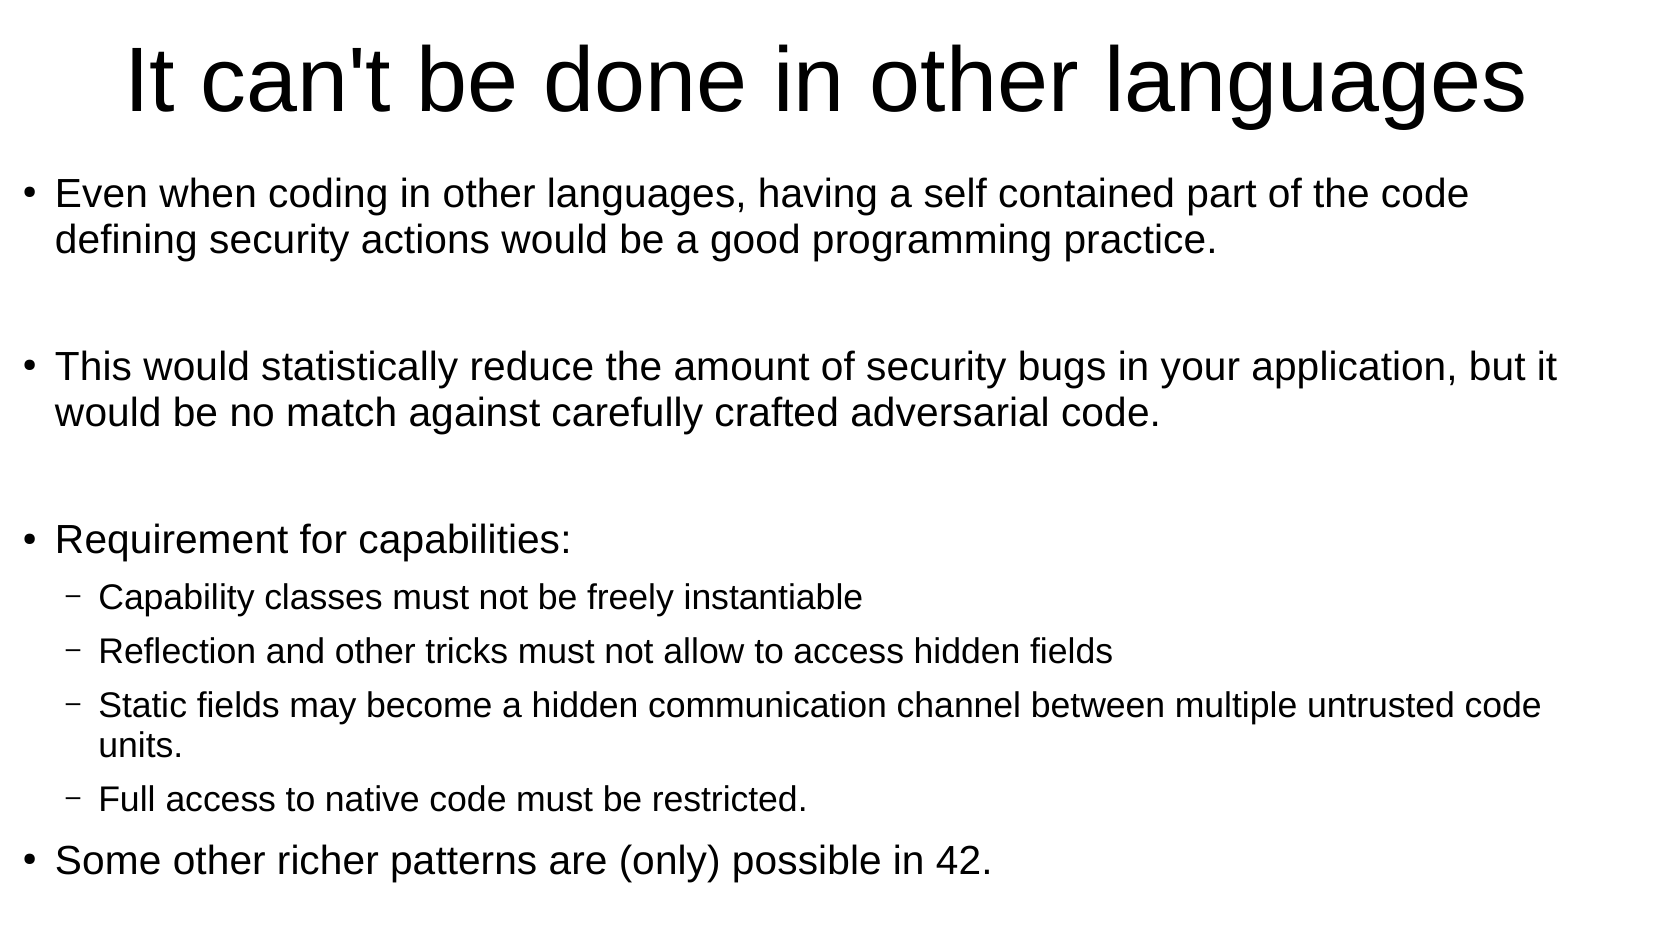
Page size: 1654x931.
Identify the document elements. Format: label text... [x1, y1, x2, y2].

list Even when coding in other languages, having a self contained part of the code defining security actions would be a good programming practice. This would statistically reduce the amount of security bugs in your application, but it would be no match against carefully crafted adversarial code. Requirement for capabilities: Capability classes must not be freely instantiable Reflection and other tricks must not allow to access hidden fields Static fields may become a hidden communication channel between multiple untrusted code units. Full access to native code must be restricted. Some other richer patterns are (only) possible in 42. [11, 170, 1583, 883]
title It can't be done in other languages [82, 0, 1571, 170]
